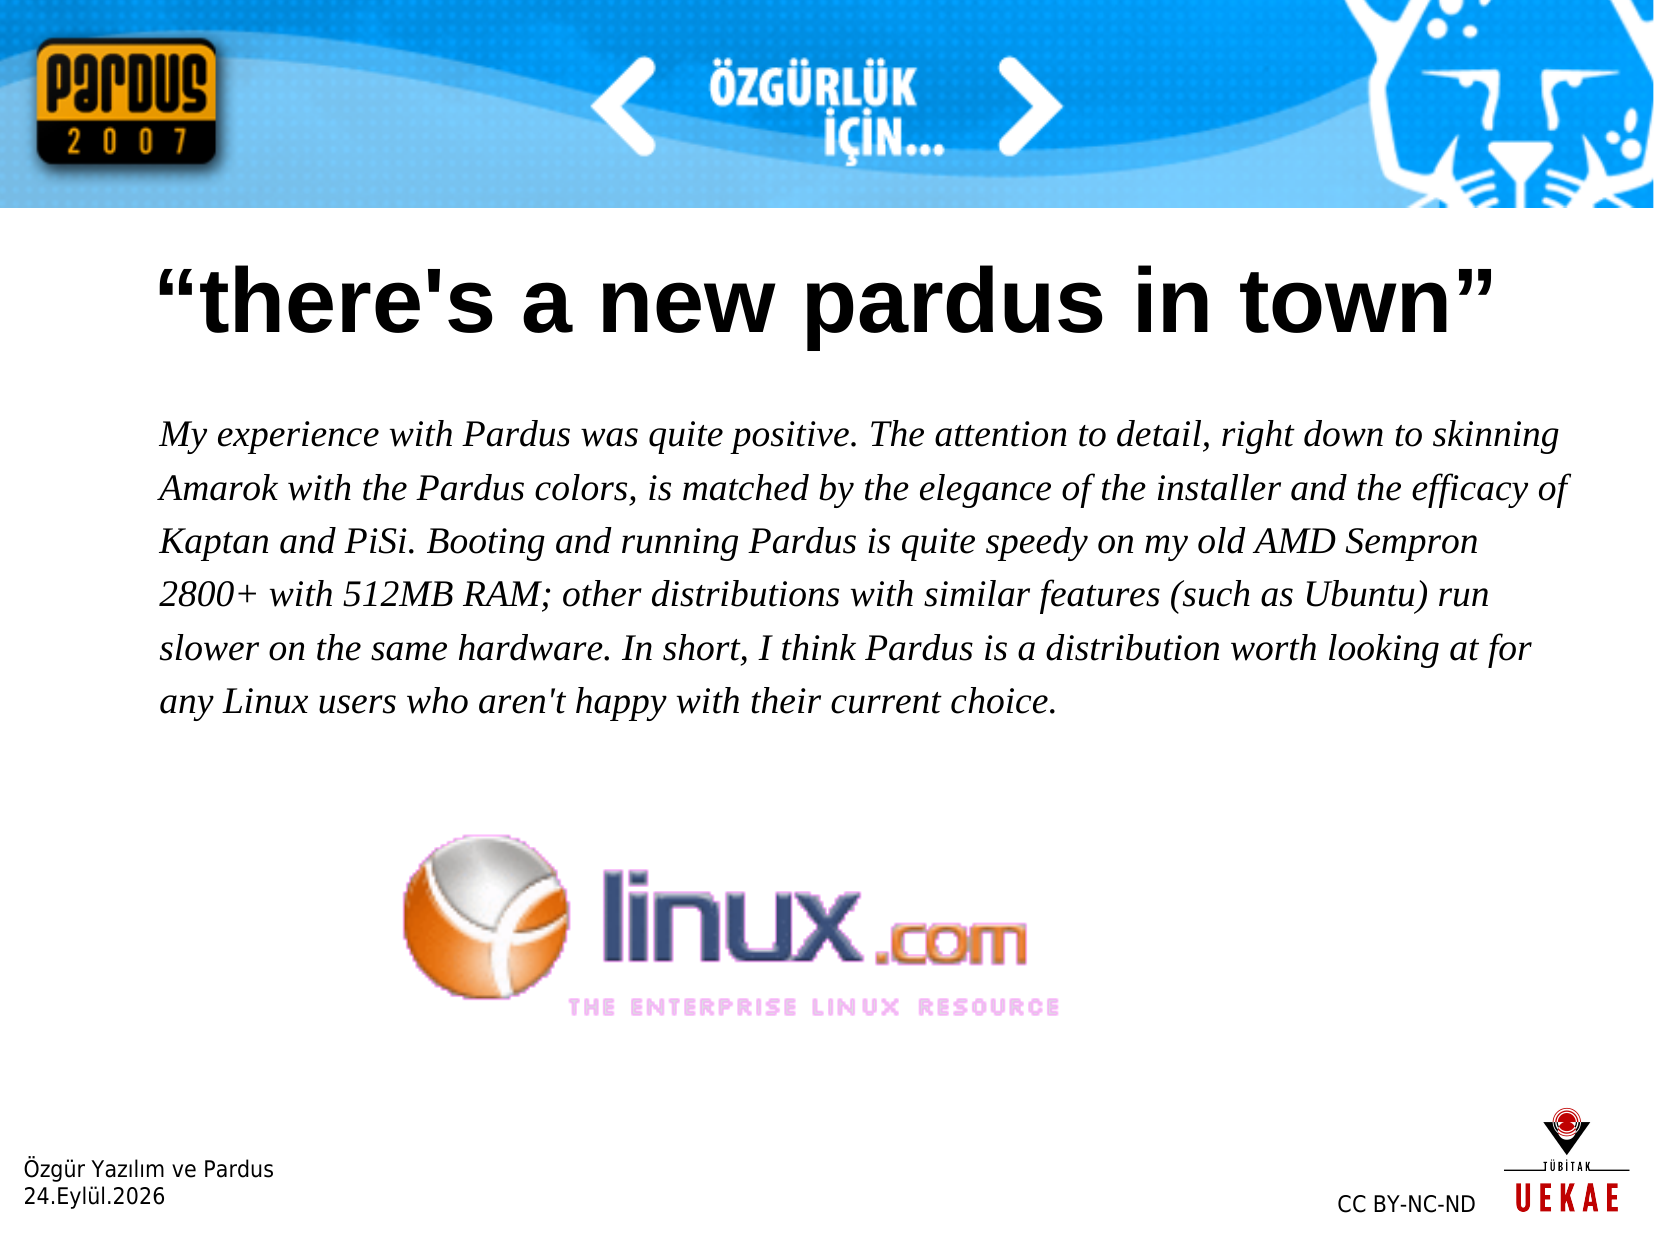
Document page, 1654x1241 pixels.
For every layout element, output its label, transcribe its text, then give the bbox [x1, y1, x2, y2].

picture [1500, 1104, 1634, 1215]
title “there's a new pardus in town” [82, 197, 1571, 405]
list My experience with Pardus was quite positive. The attention to detail, right down to skinning Amarok with the Pardus colors, is matched by the elegance of the installer and the efficacy of Kaptan and PiSi. Booting and running Pardus is quite speedy on my old AMD Sempron 2800+ with 512MB RAM; other distributions with similar features (such as Ubuntu) run slower on the same hardware. In short, I think Pardus is a distribution worth looking at for any Linux users who aren't happy with their current choice. [88, 413, 1571, 849]
picture [311, 802, 1343, 1060]
picture [0, 0, 1654, 208]
